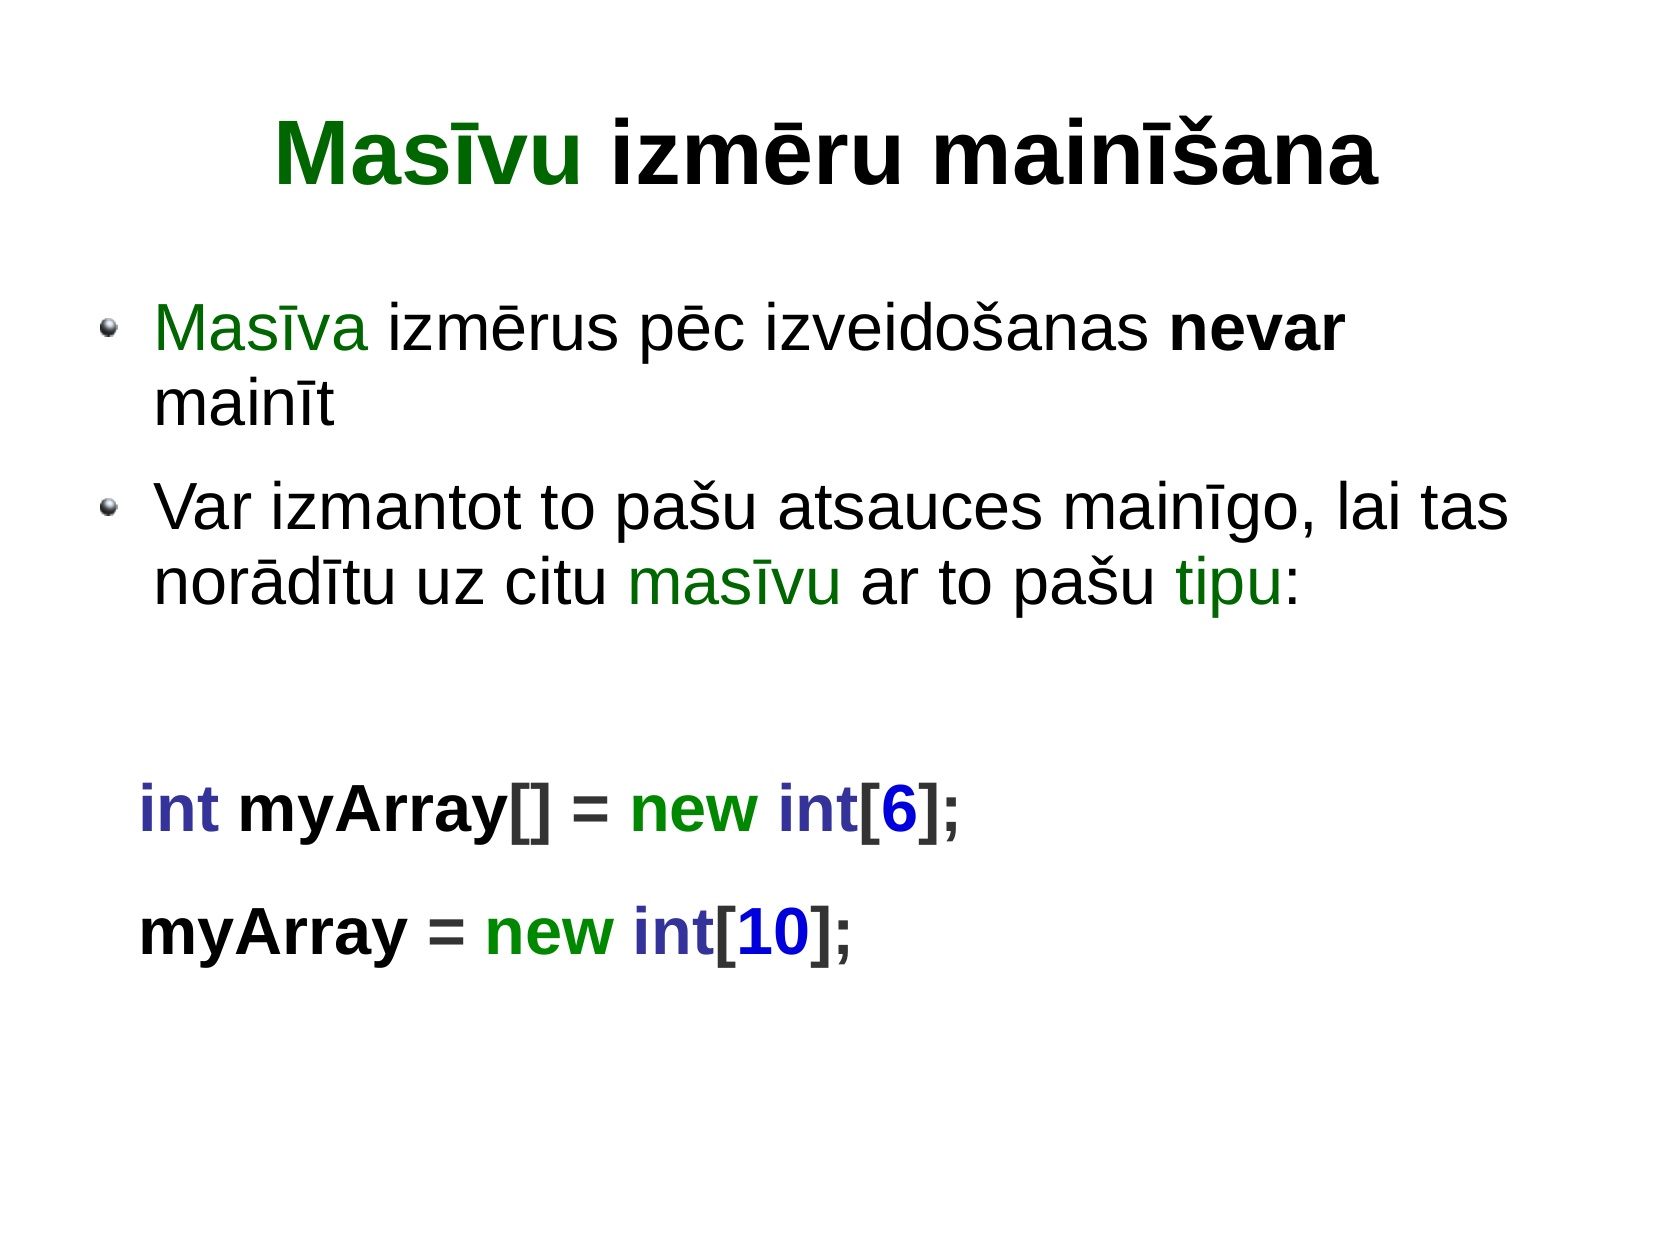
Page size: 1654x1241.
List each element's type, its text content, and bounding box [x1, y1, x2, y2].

title Masīvu izmēru mainīšana [82, 49, 1571, 257]
list Masīva izmērus pēc izveidošanas nevar mainīt Var izmantot to pašu atsauces mainīgo, lai tas norādītu uz citu masīvu ar to pašu tipu: int myArray[] = new int[6]; myArray = new int[10]; [82, 290, 1538, 1010]
